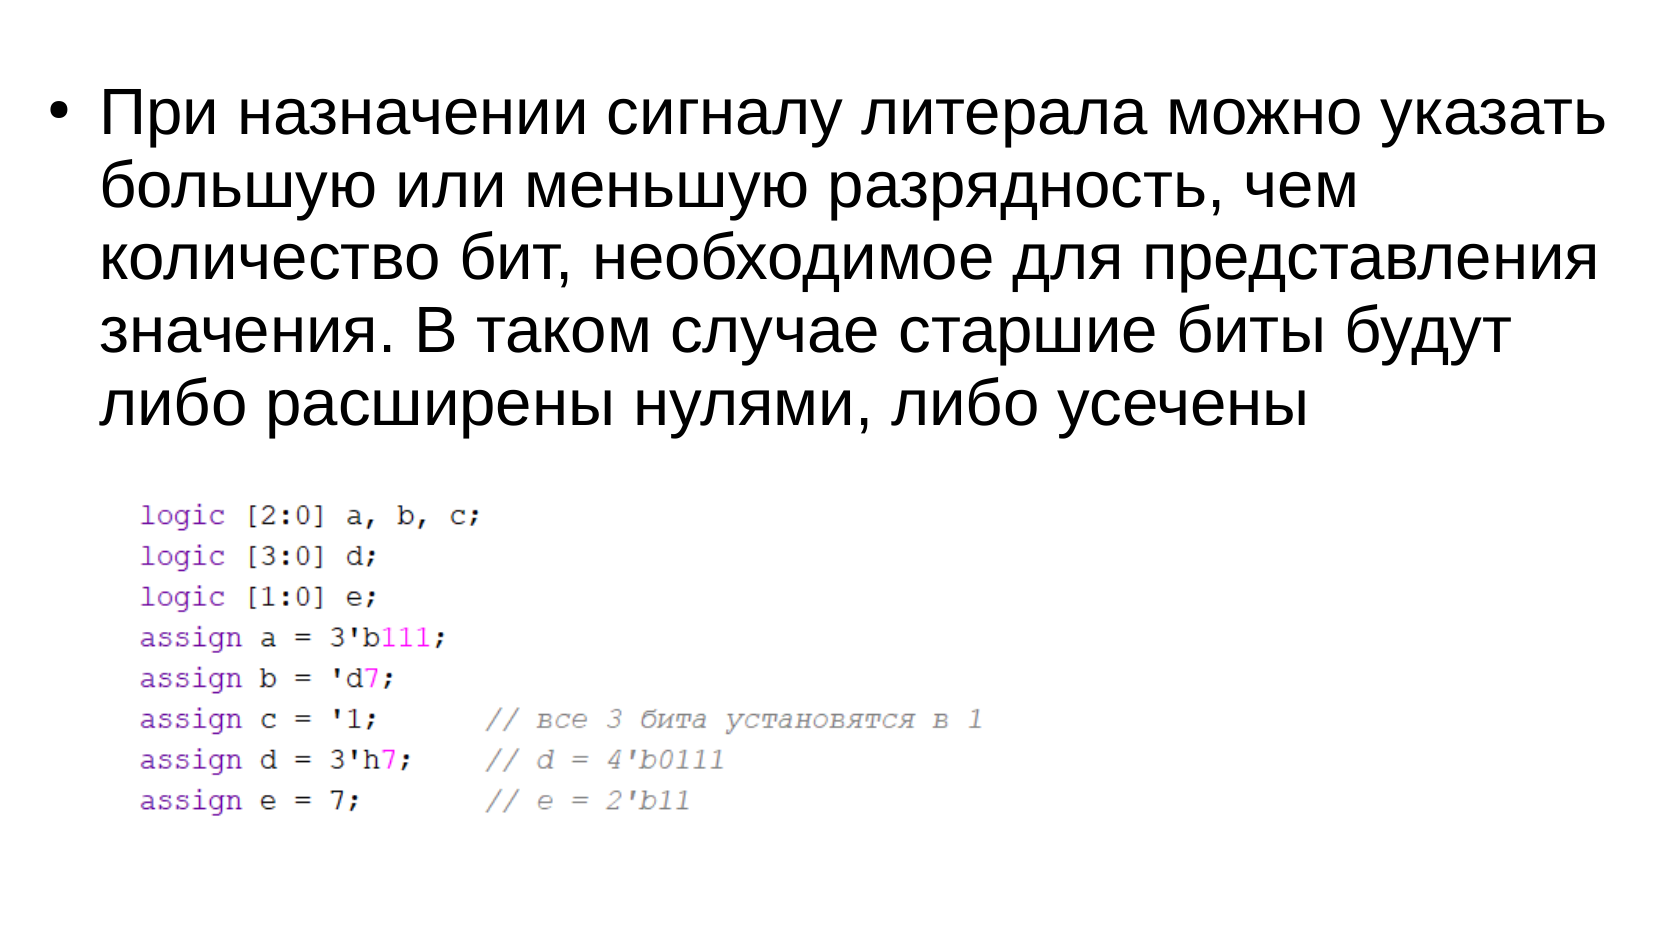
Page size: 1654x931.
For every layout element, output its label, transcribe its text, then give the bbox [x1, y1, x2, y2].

picture [113, 479, 991, 830]
list При назначении сигналу литерала можно указать большую или меньшую разрядность, чем количество бит, необходимое для представления значения. В таком случае старшие биты будут либо расширены нулями, либо усечены [30, 75, 1636, 466]
